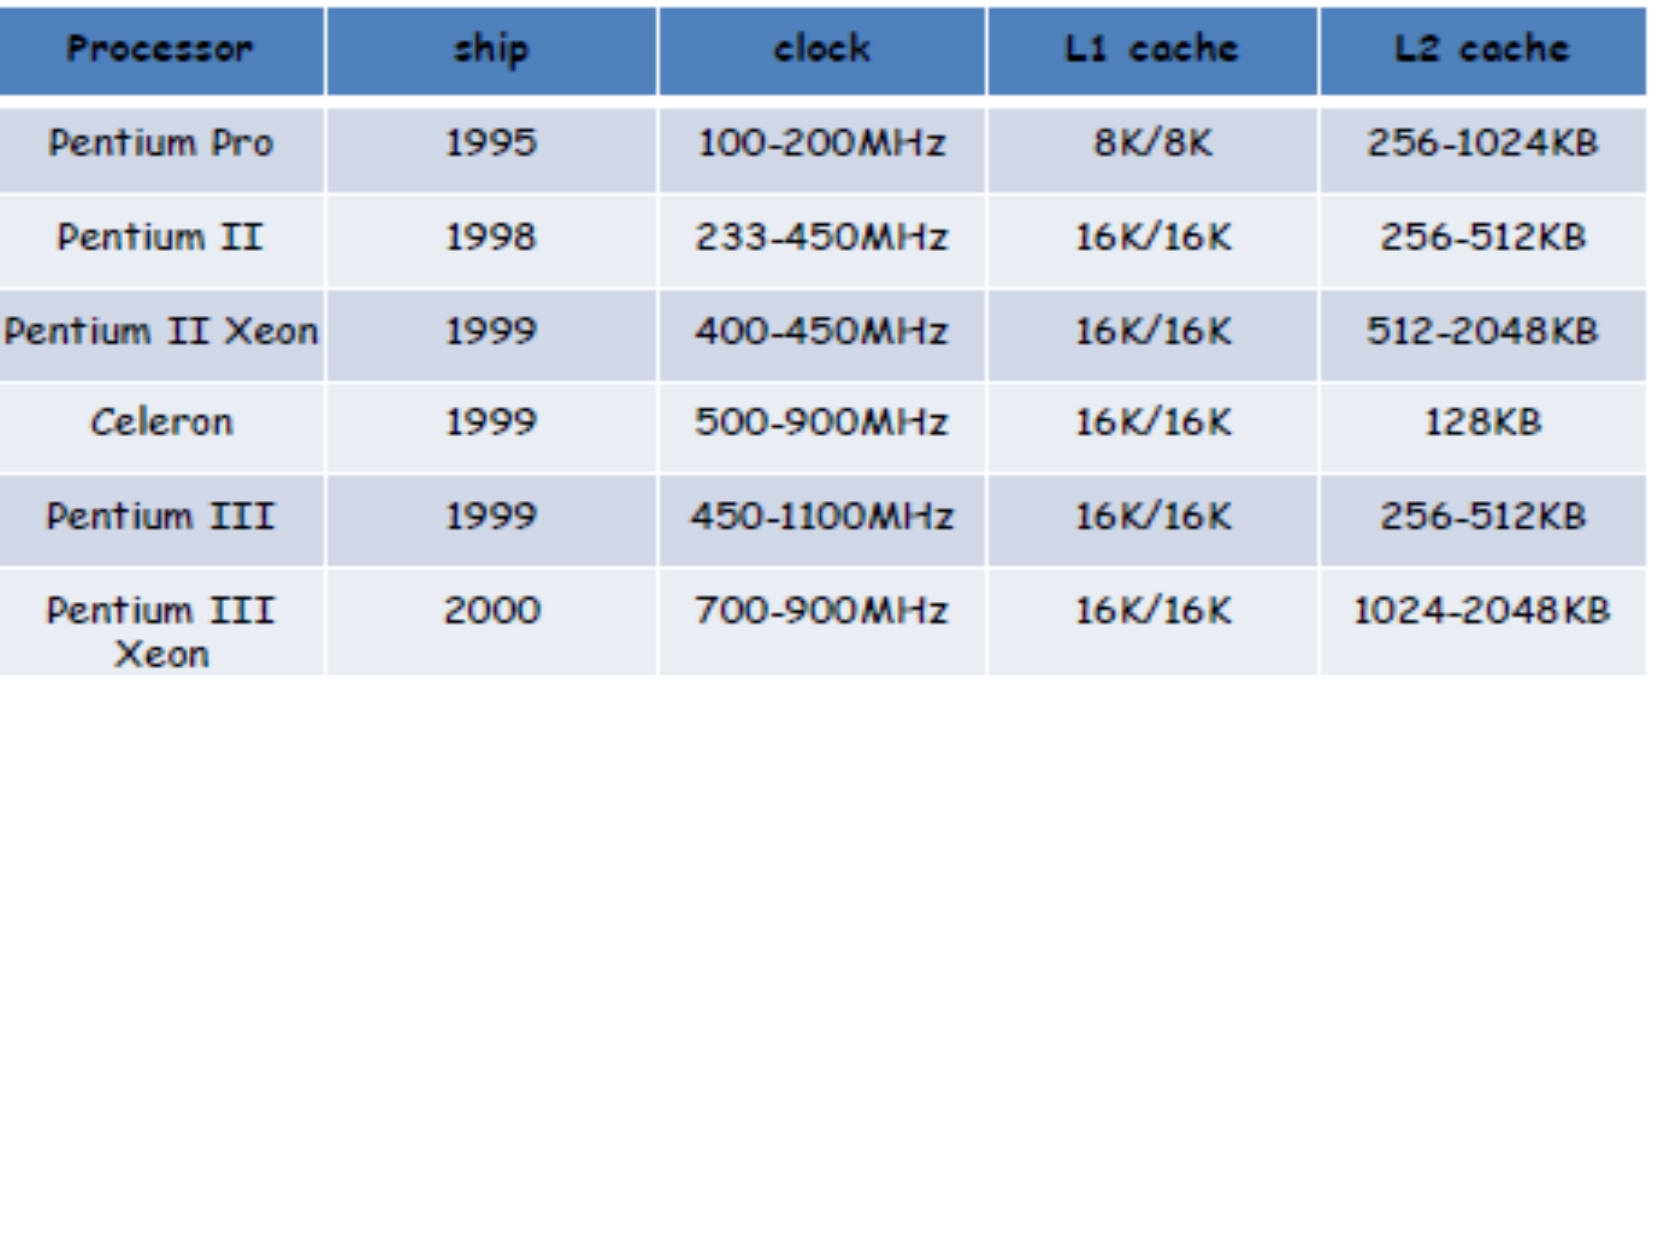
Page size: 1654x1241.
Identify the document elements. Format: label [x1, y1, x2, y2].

picture [0, 2, 1651, 676]
